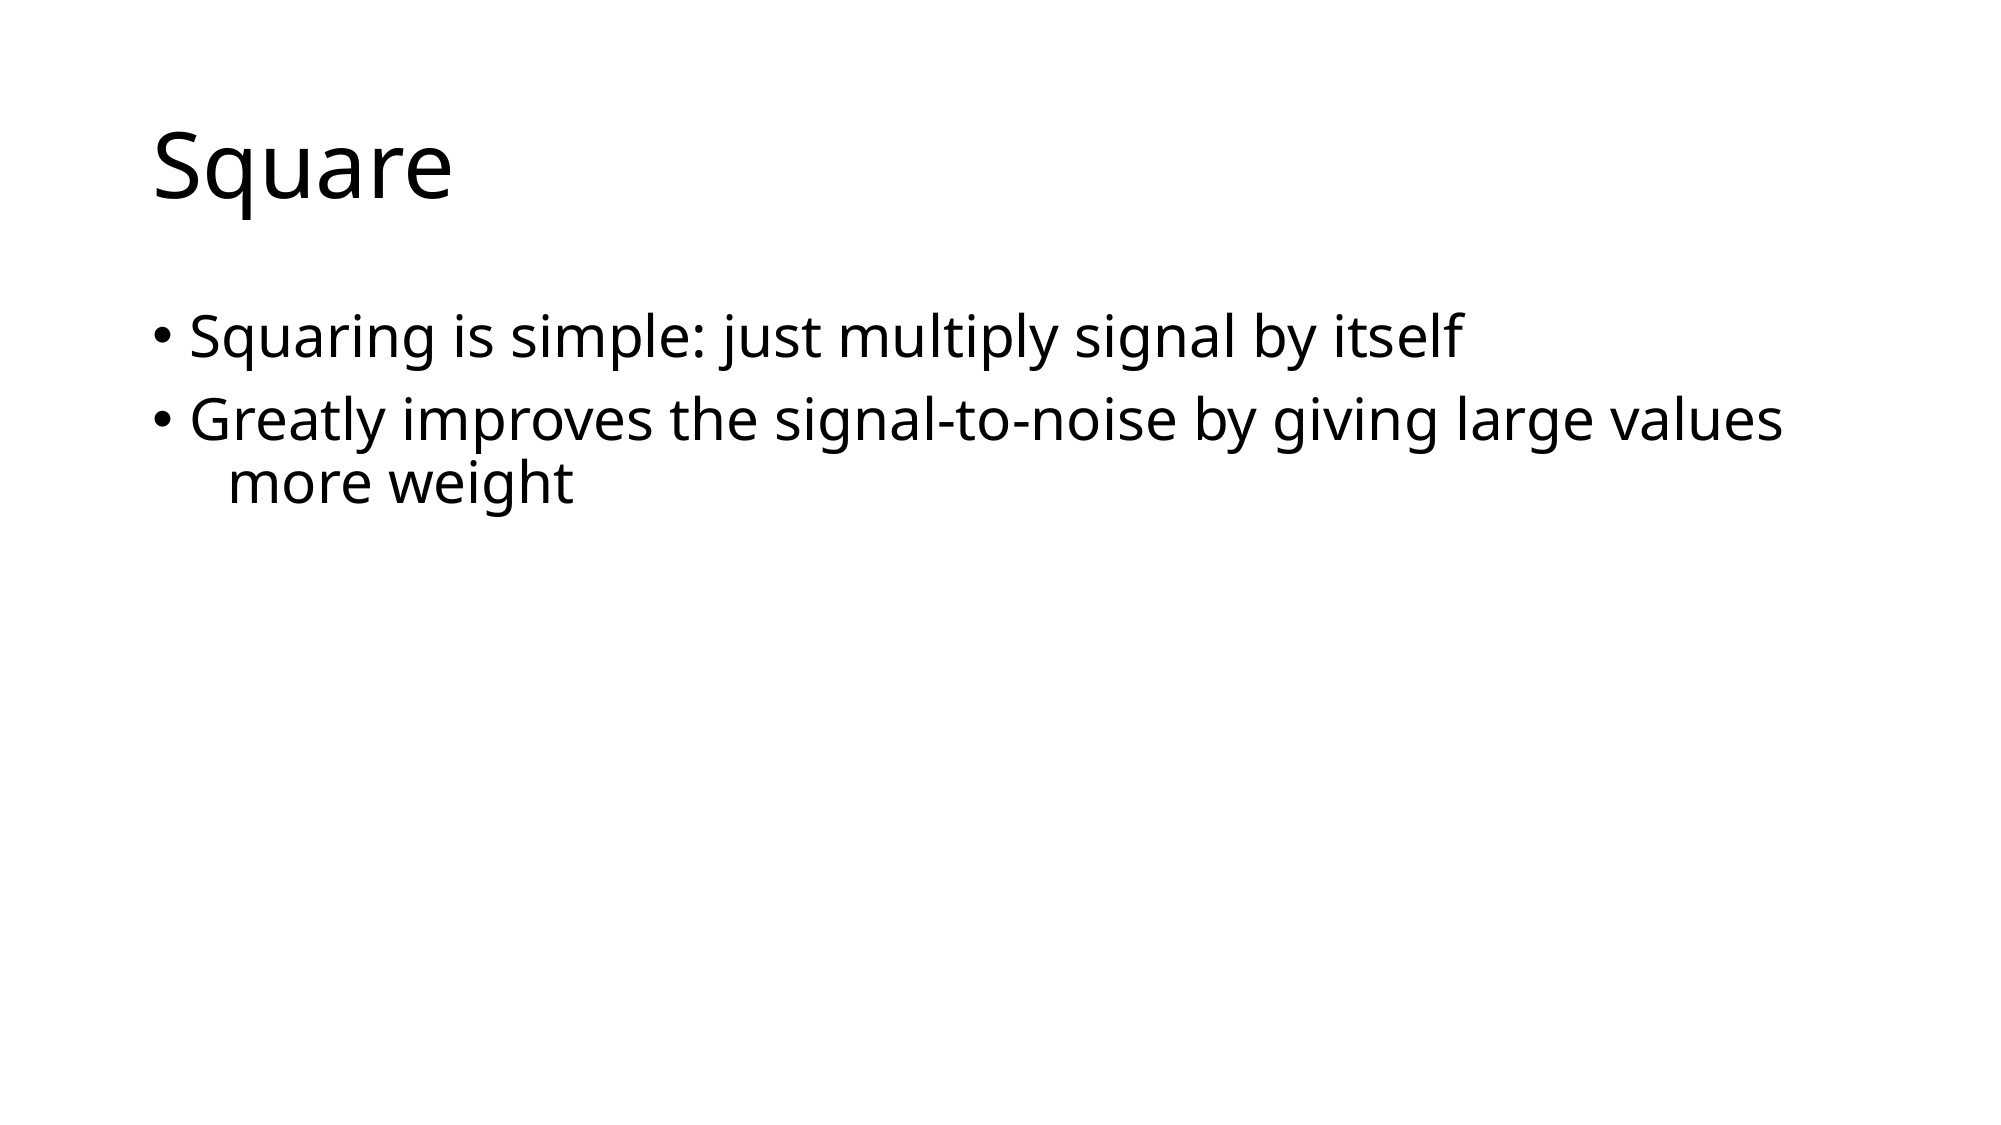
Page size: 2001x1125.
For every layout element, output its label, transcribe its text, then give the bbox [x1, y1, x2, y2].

title Square [137, 59, 1863, 278]
list Squaring is simple: just multiply signal by itself Greatly improves the signal-to-noise by giving large values more weight [137, 299, 1863, 1014]
